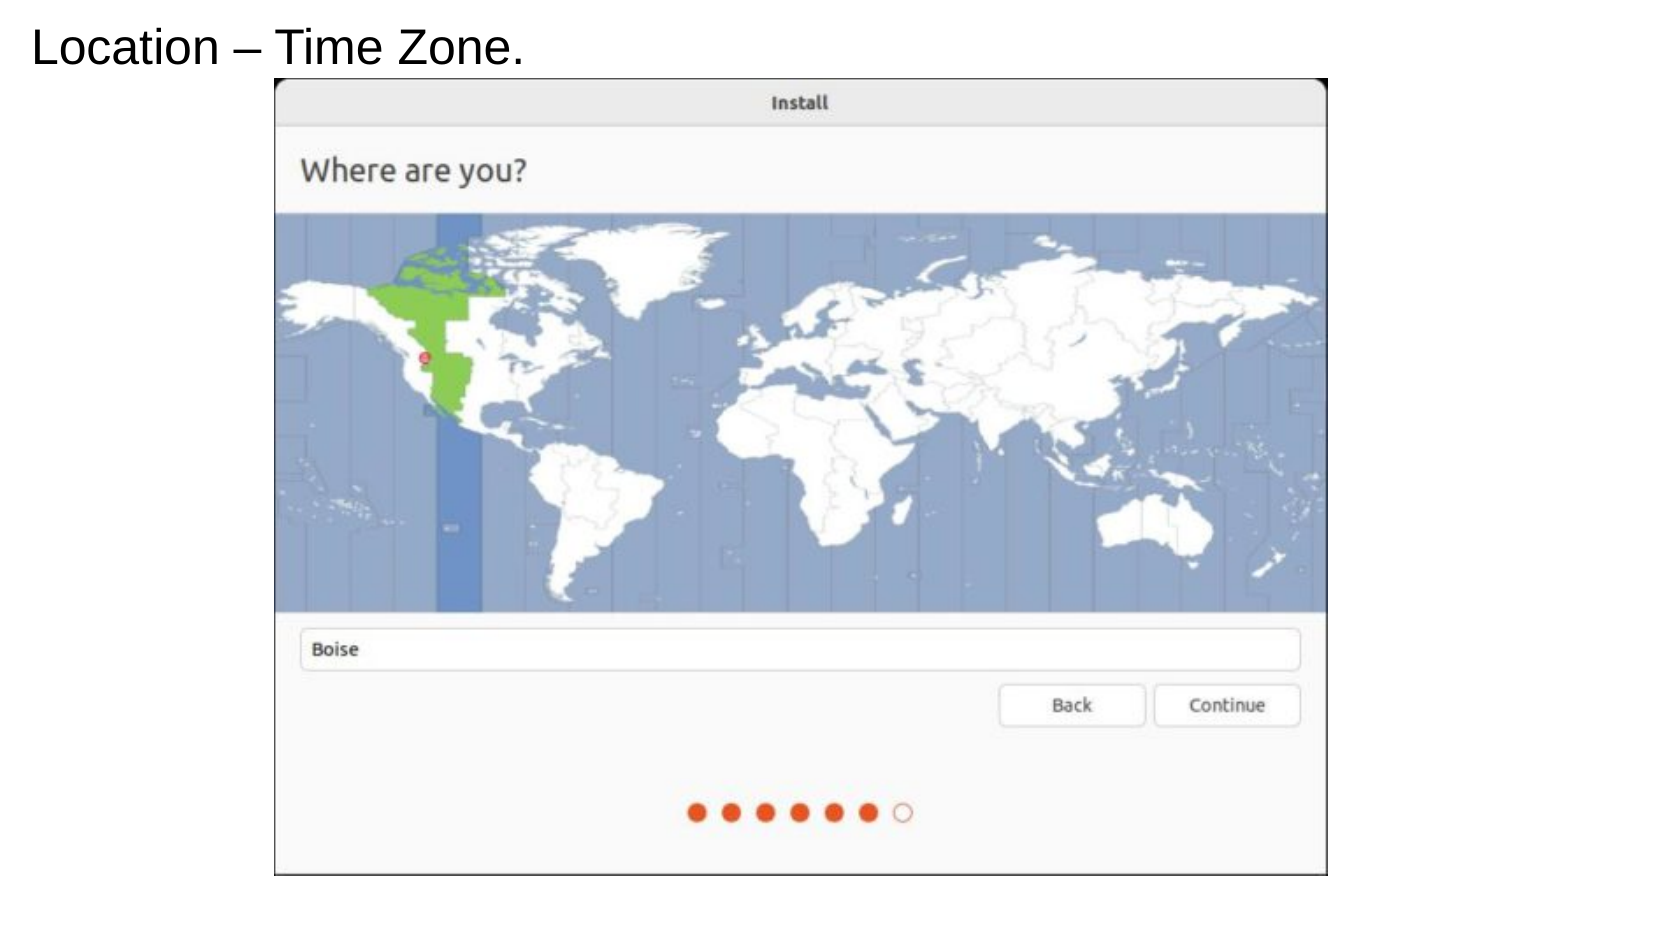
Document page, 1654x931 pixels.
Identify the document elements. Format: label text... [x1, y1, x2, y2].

subtitle Location – Time Zone. [31, 18, 1520, 349]
picture [274, 78, 1328, 876]
